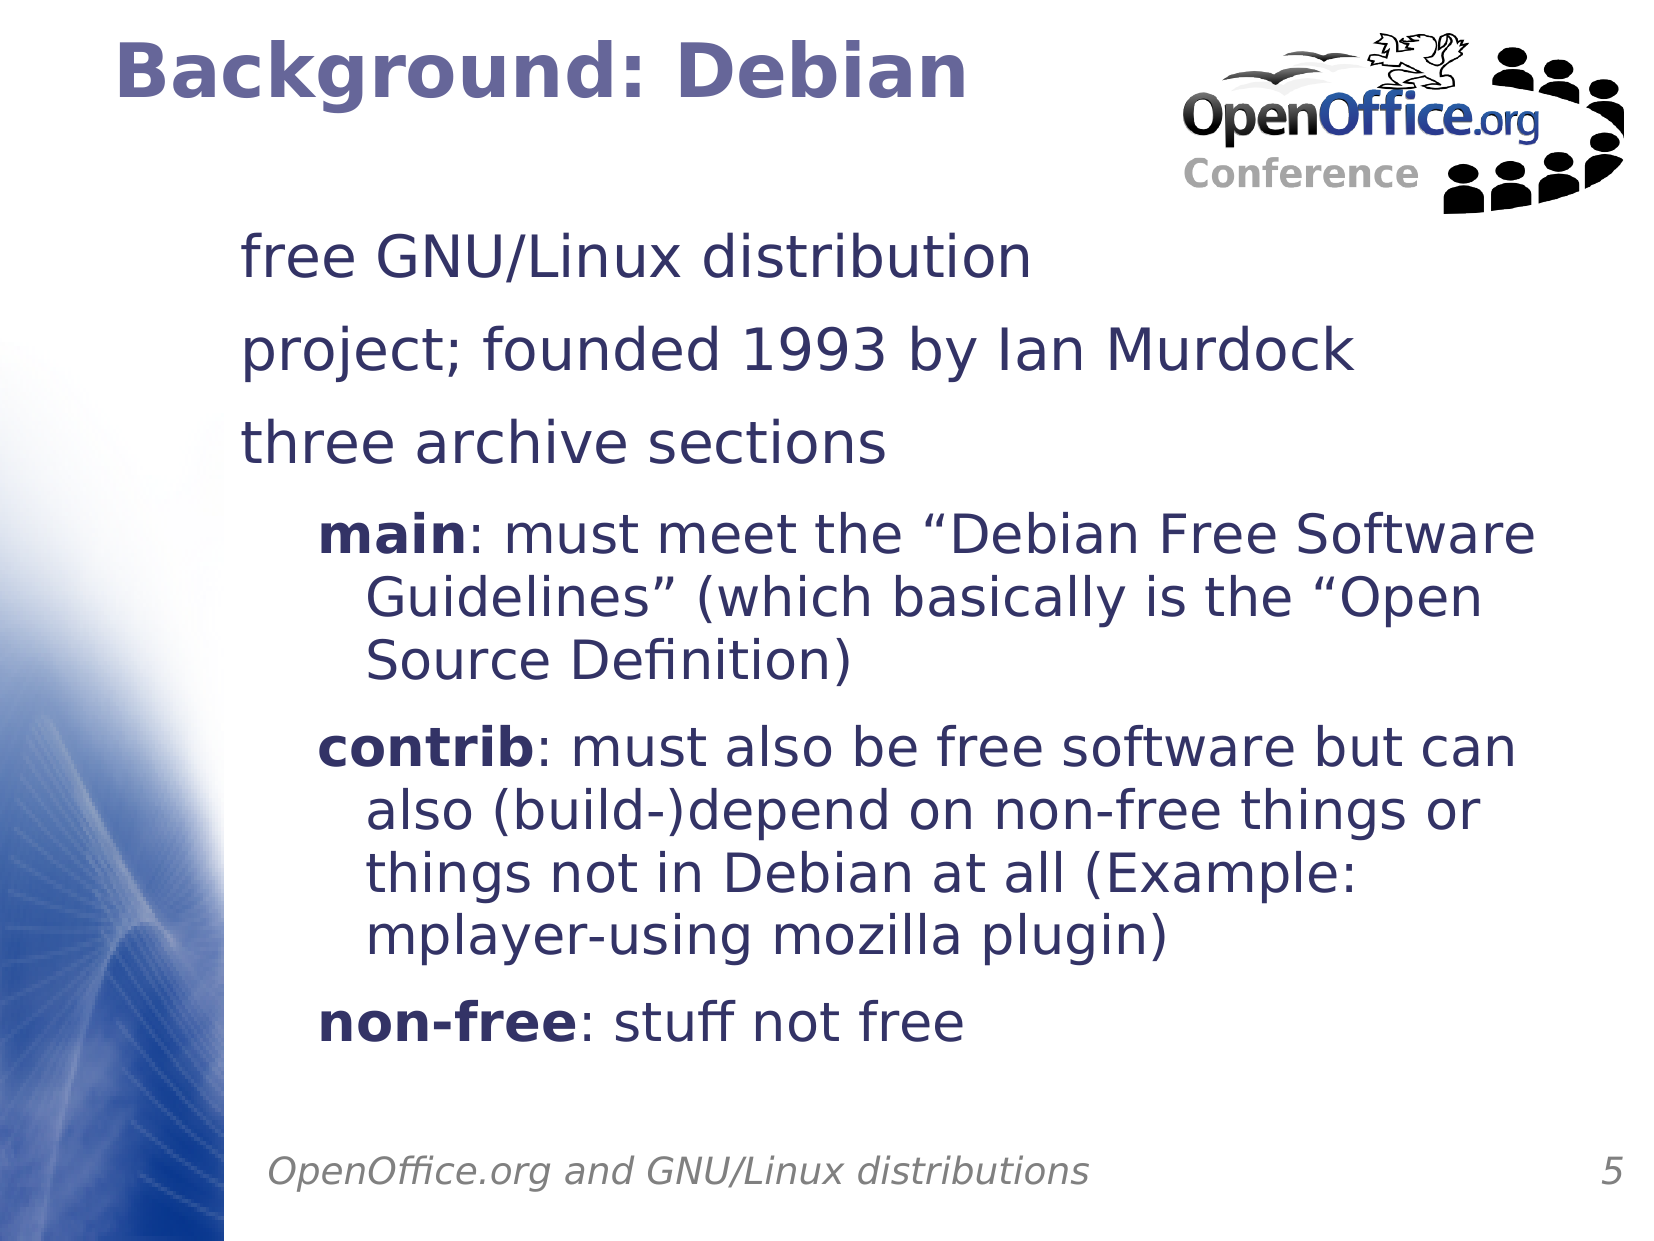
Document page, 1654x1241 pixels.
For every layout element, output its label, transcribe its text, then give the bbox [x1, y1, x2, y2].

picture [0, 0, 224, 1241]
list free GNU/Linux distribution project; founded 1993 by Ian Murdock three archive sections main: must meet the “Debian Free Software Guidelines” (which basically is the “Open Source Definition) contrib: must also be free software but can also (build-)depend on non-free things or things not in Debian at all (Example: mplayer-using mozilla plugin) non-free: stuff not free [223, 223, 1619, 1118]
picture [1183, 33, 1624, 214]
title Background: Debian [24, 22, 987, 121]
